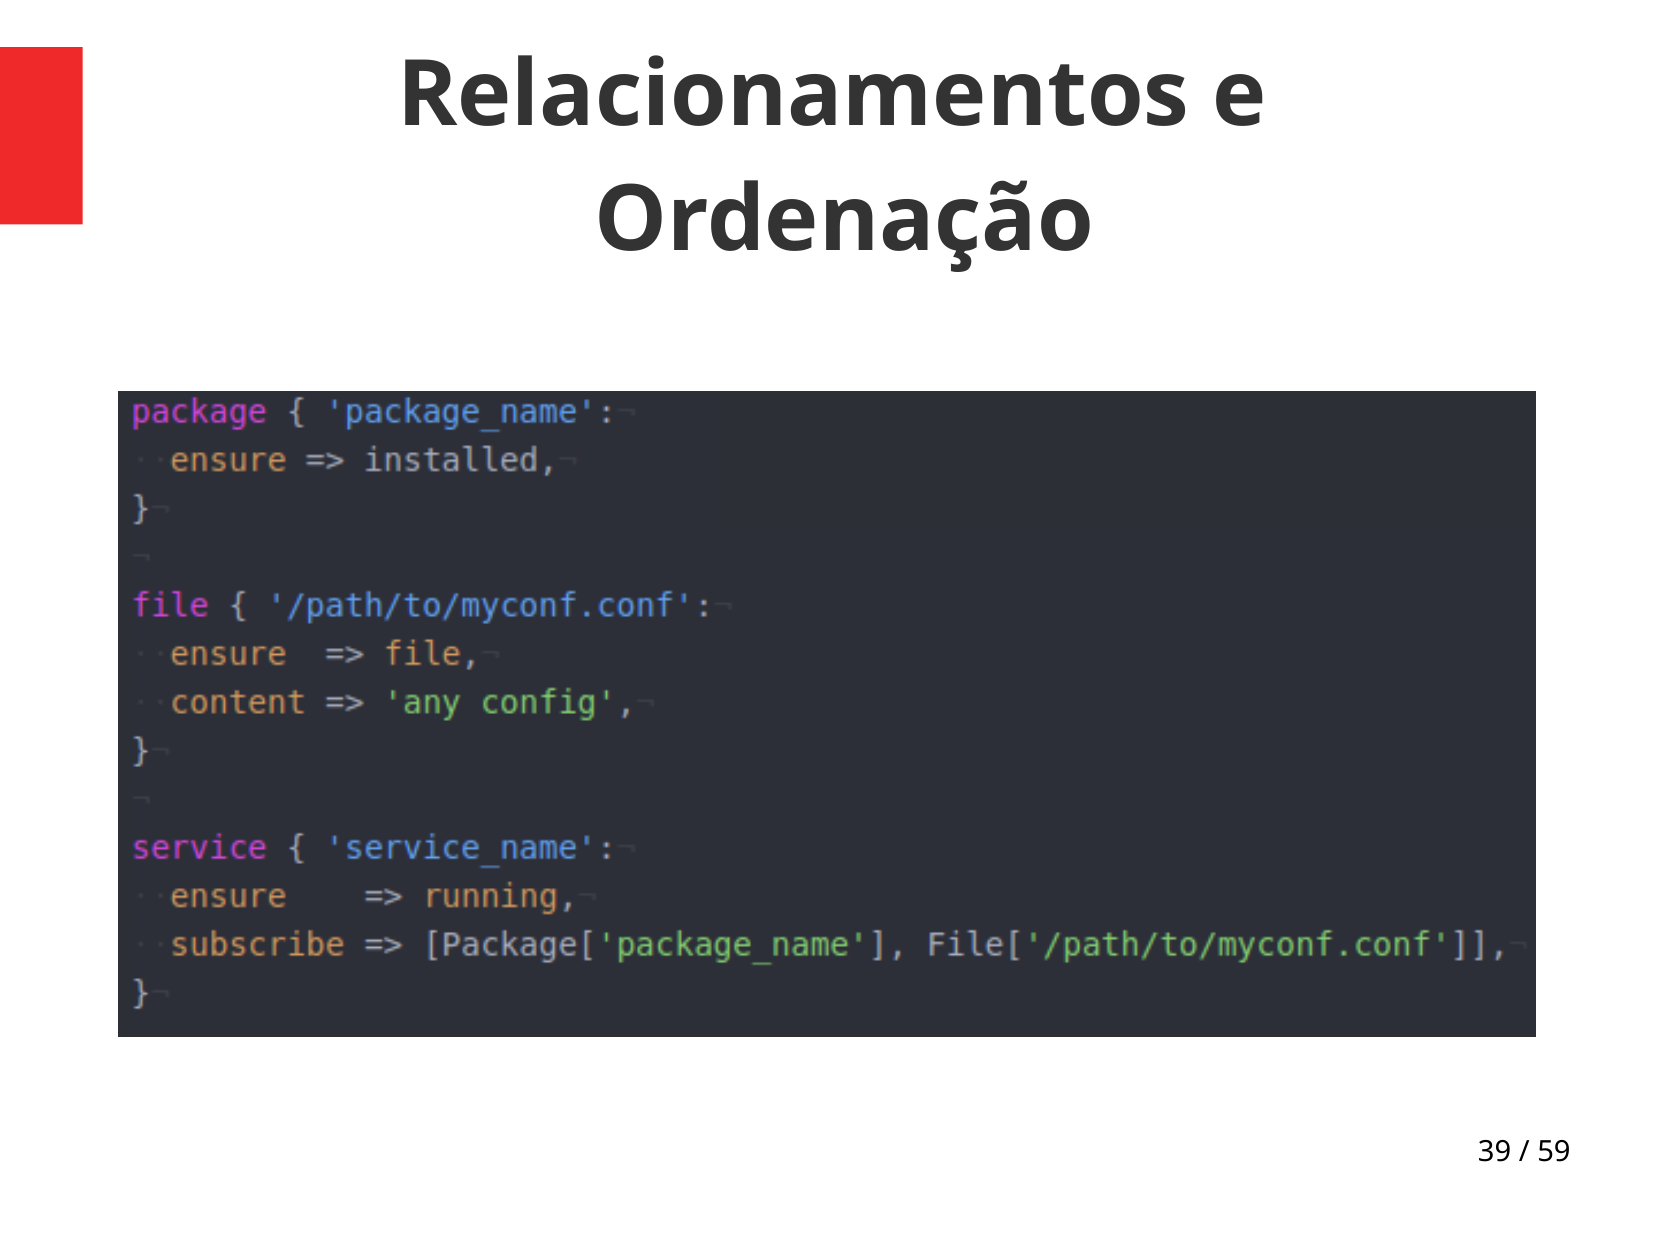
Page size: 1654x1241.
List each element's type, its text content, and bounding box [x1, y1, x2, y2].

title Relacionamentos e Ordenação [118, 45, 1571, 260]
picture [118, 391, 1536, 1037]
